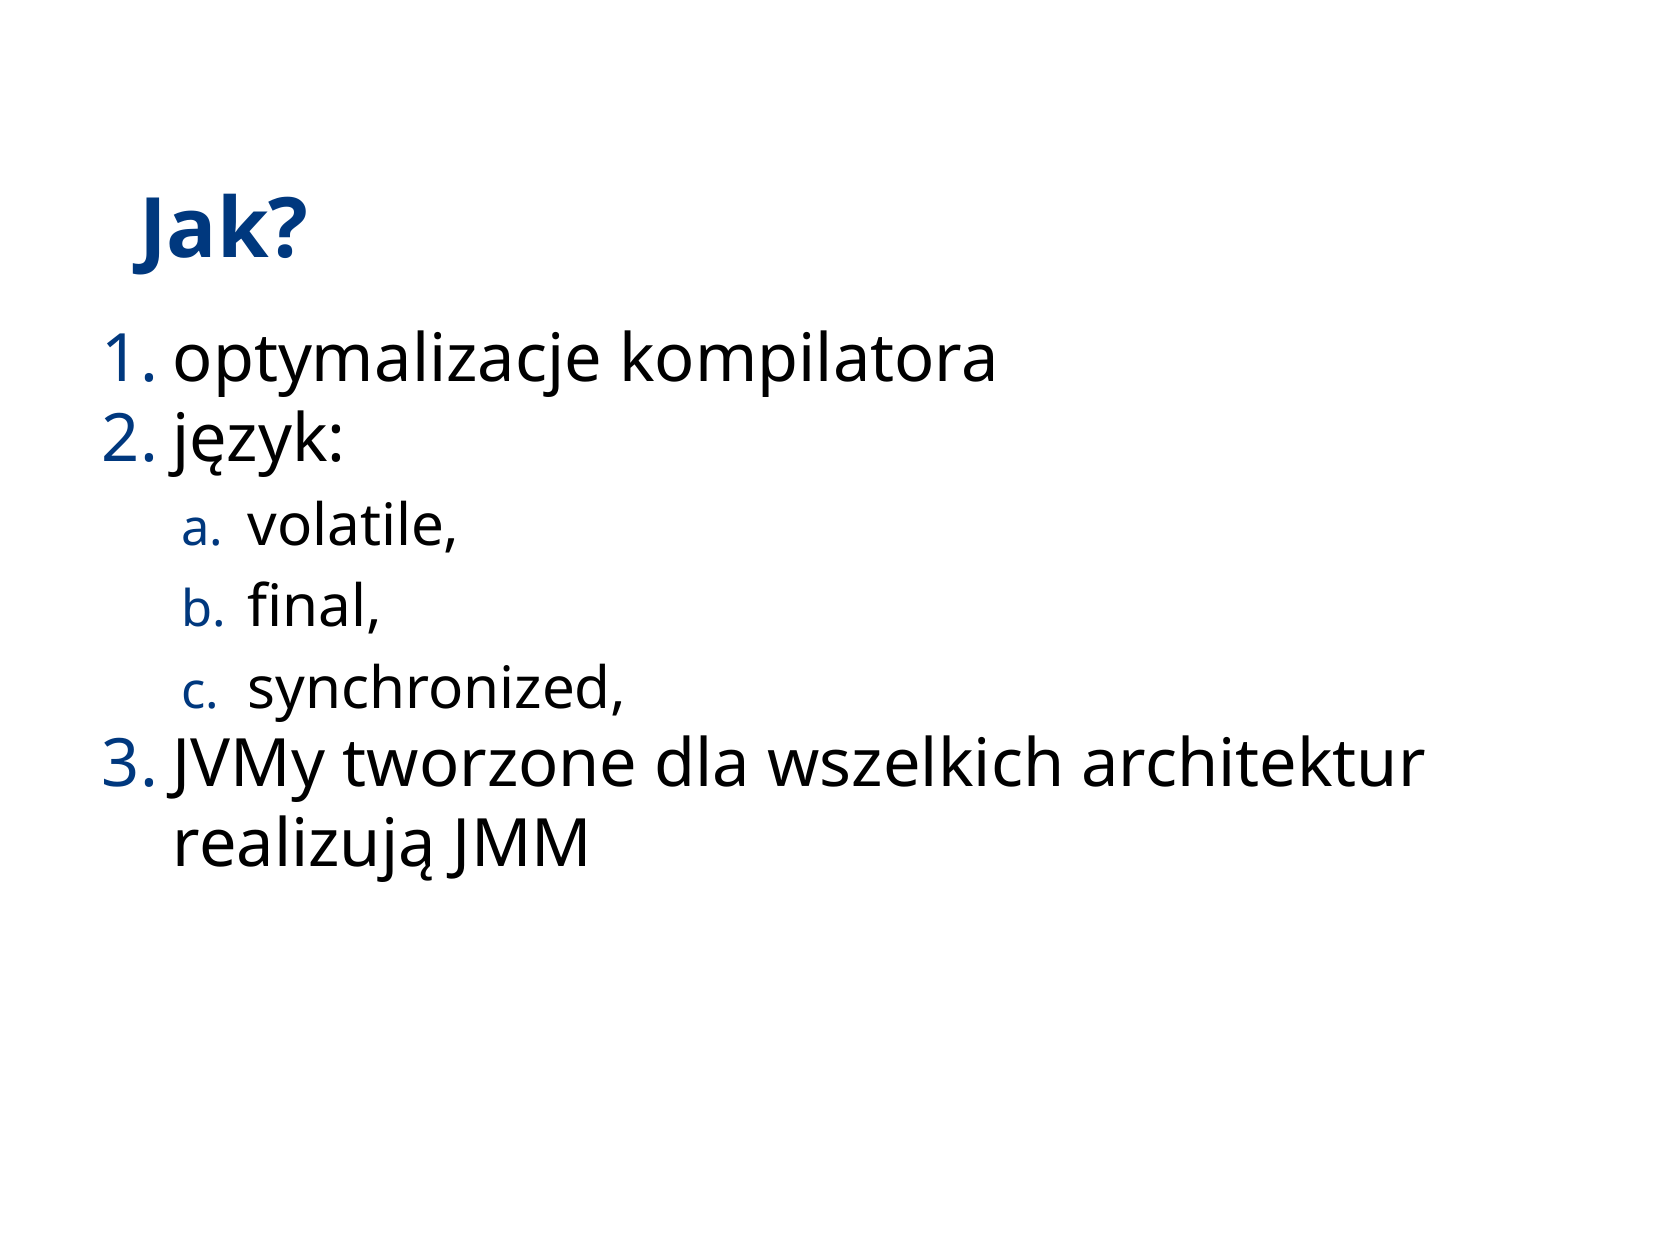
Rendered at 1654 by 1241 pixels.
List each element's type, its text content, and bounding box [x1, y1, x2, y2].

list optymalizacje kompilatora język: volatile, final, synchronized, JVMy tworzone dla wszelkich architektur realizują JMM [82, 299, 1571, 1176]
title Jak? [82, 49, 1571, 290]
